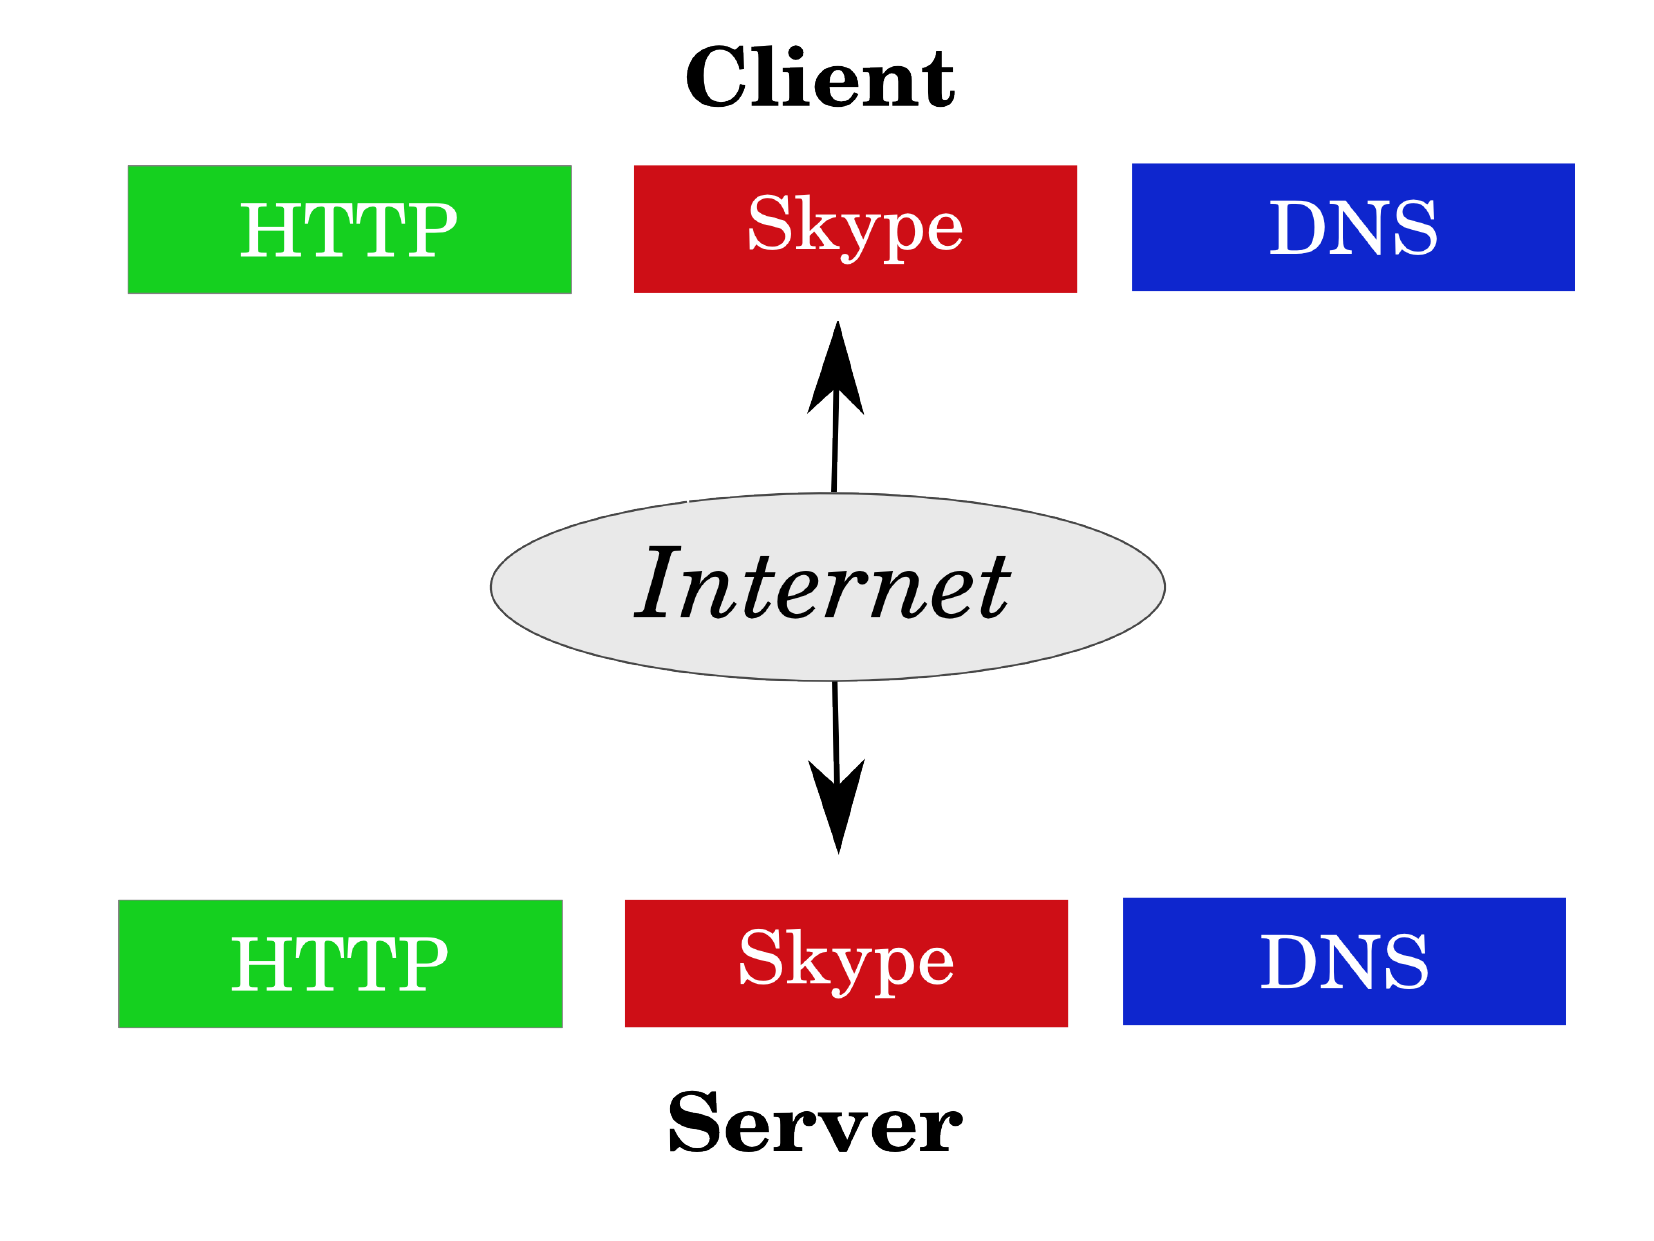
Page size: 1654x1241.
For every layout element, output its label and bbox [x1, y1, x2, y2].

picture [118, 45, 1575, 1152]
